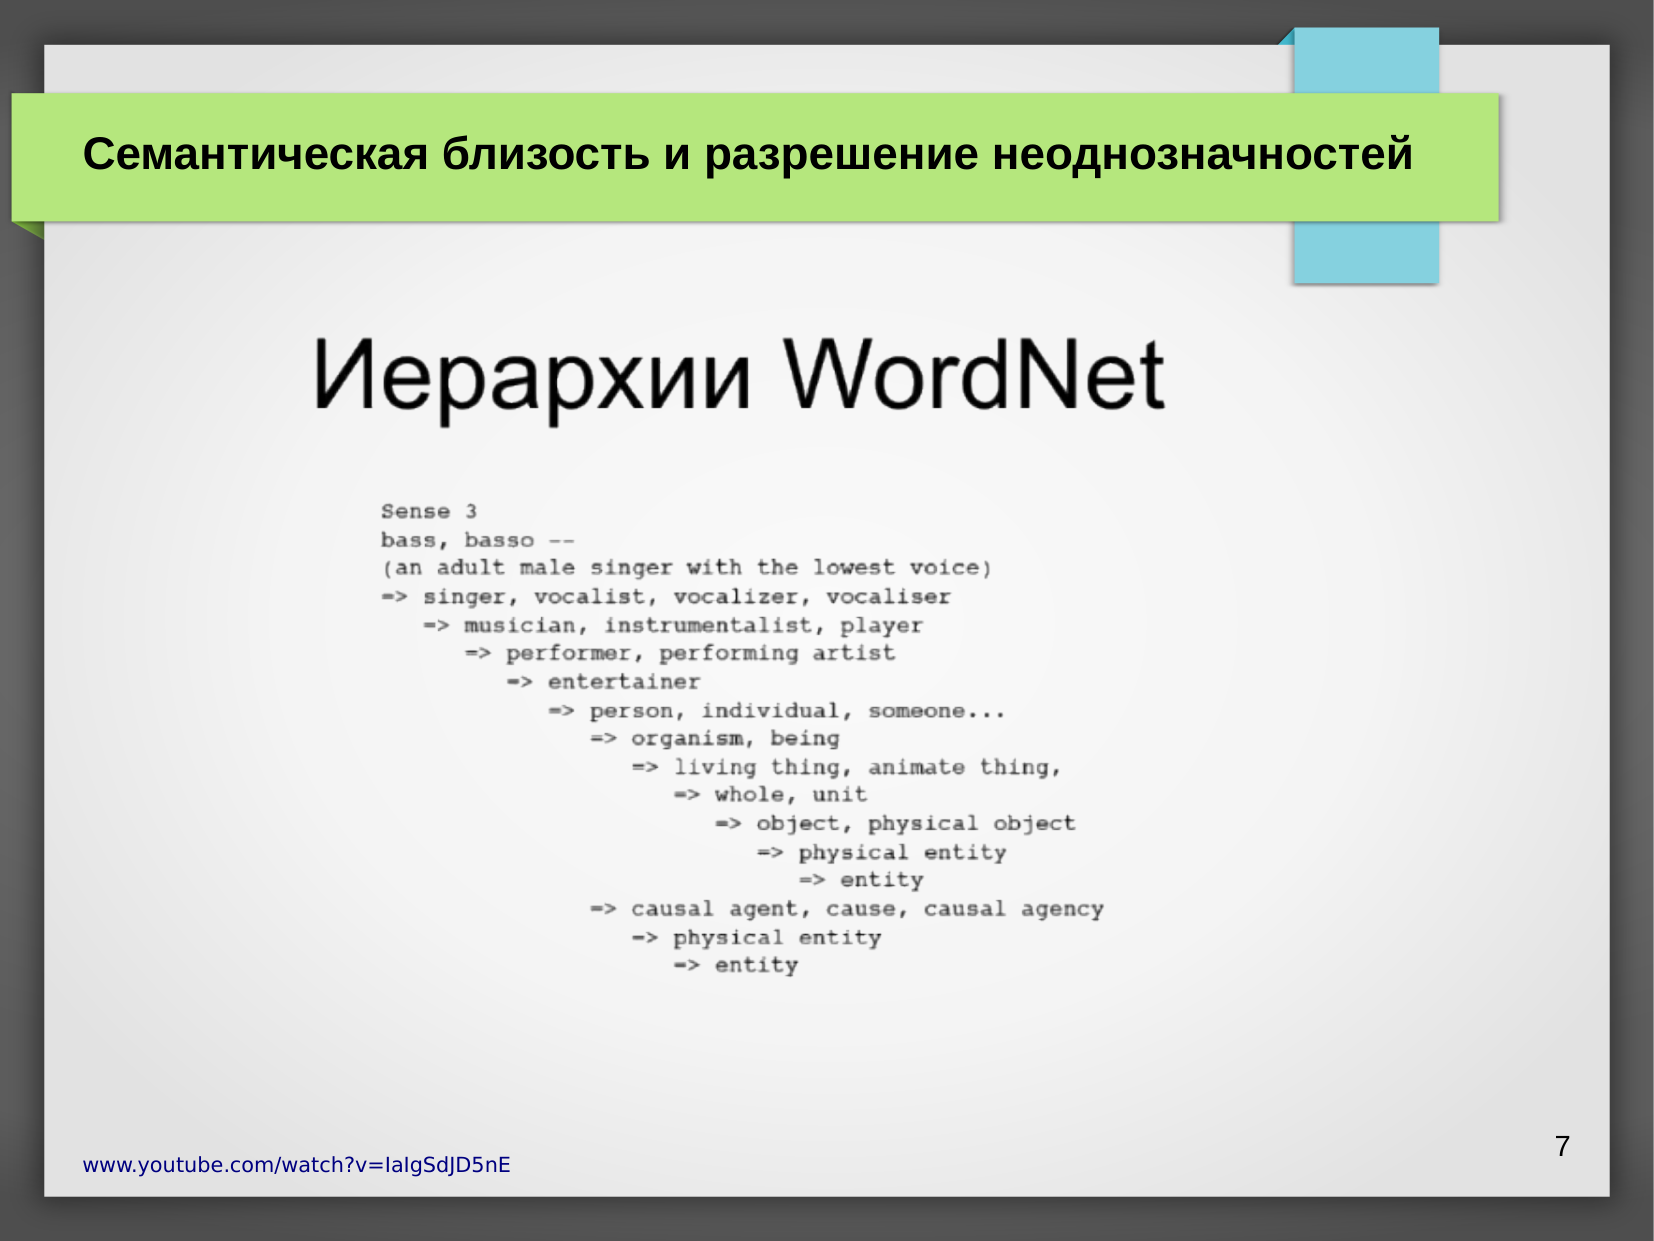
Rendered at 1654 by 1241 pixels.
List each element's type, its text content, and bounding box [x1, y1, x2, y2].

picture [0, 0, 1654, 1241]
title Семантическая близость и разрешение неоднозначностей [82, 121, 1489, 187]
text_box www.youtube.com/watch?v=IaIgSdJD5nE [67, 1145, 579, 1185]
